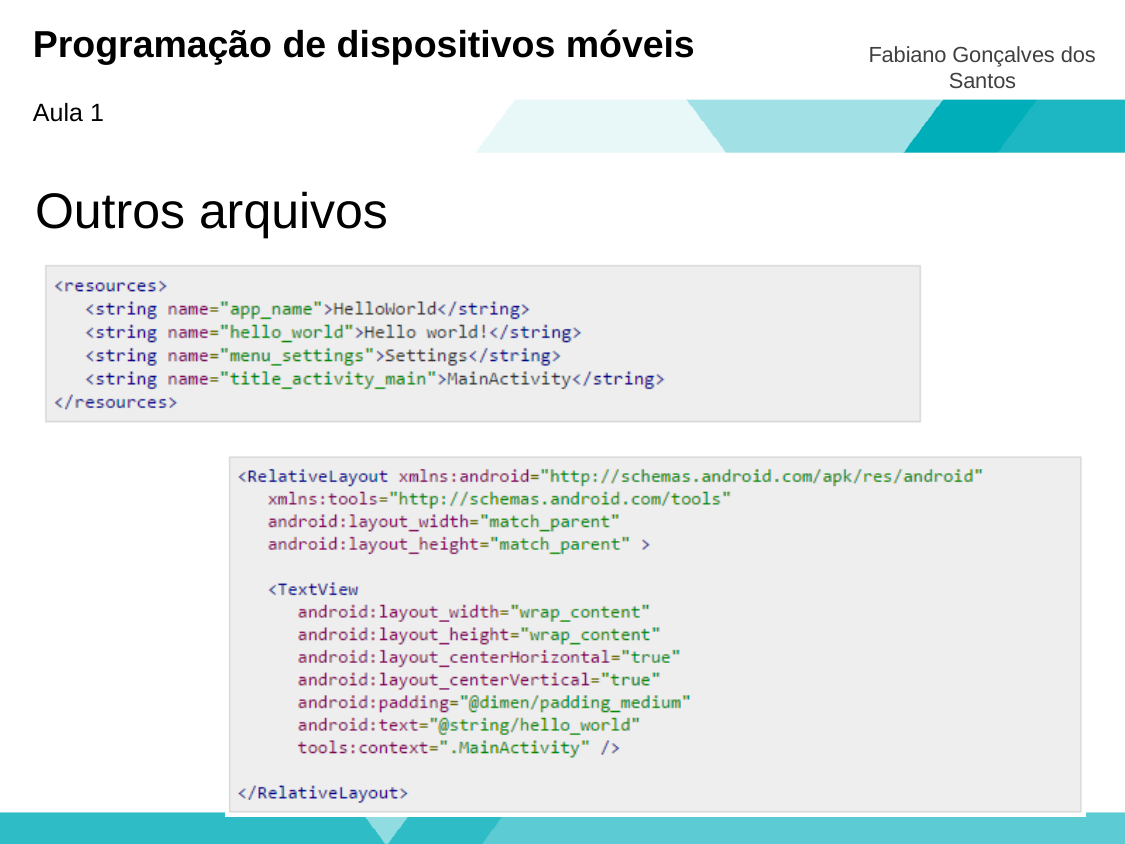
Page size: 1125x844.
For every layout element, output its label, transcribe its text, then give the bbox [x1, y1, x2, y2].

list Aula 1 [18, 88, 389, 140]
title Programação de dispositivos móveis [18, 18, 767, 88]
text_box Outros arquivos [20, 171, 403, 246]
list Fabiano Gonçalves dos Santos [839, 33, 1125, 89]
picture [0, 0, 1125, 844]
